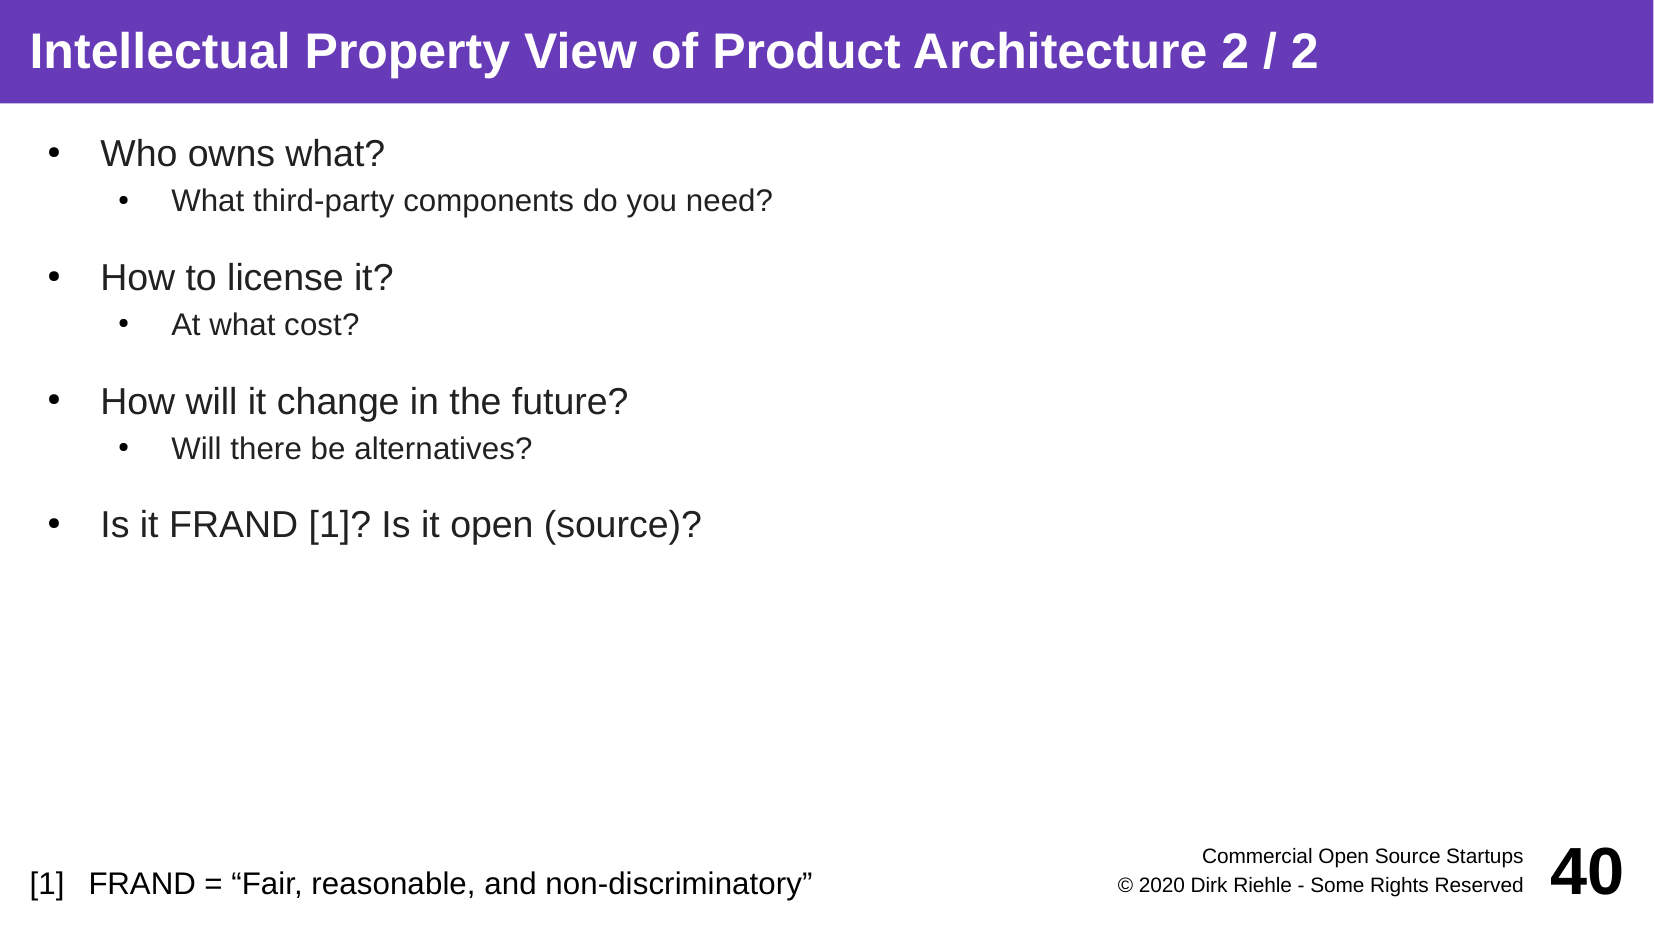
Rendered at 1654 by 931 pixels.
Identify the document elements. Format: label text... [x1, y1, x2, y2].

text_box [1] FRAND = “Fair, reasonable, and non-discriminatory” [0, 693, 1182, 931]
list Who owns what? What third-party components do you need? How to license it? At what cost? How will it change in the future? Will there be alternatives? Is it FRAND [1]? Is it open (source)? [29, 132, 1625, 813]
title Intellectual Property View of Product Architecture 2 / 2 [0, 0, 1654, 104]
